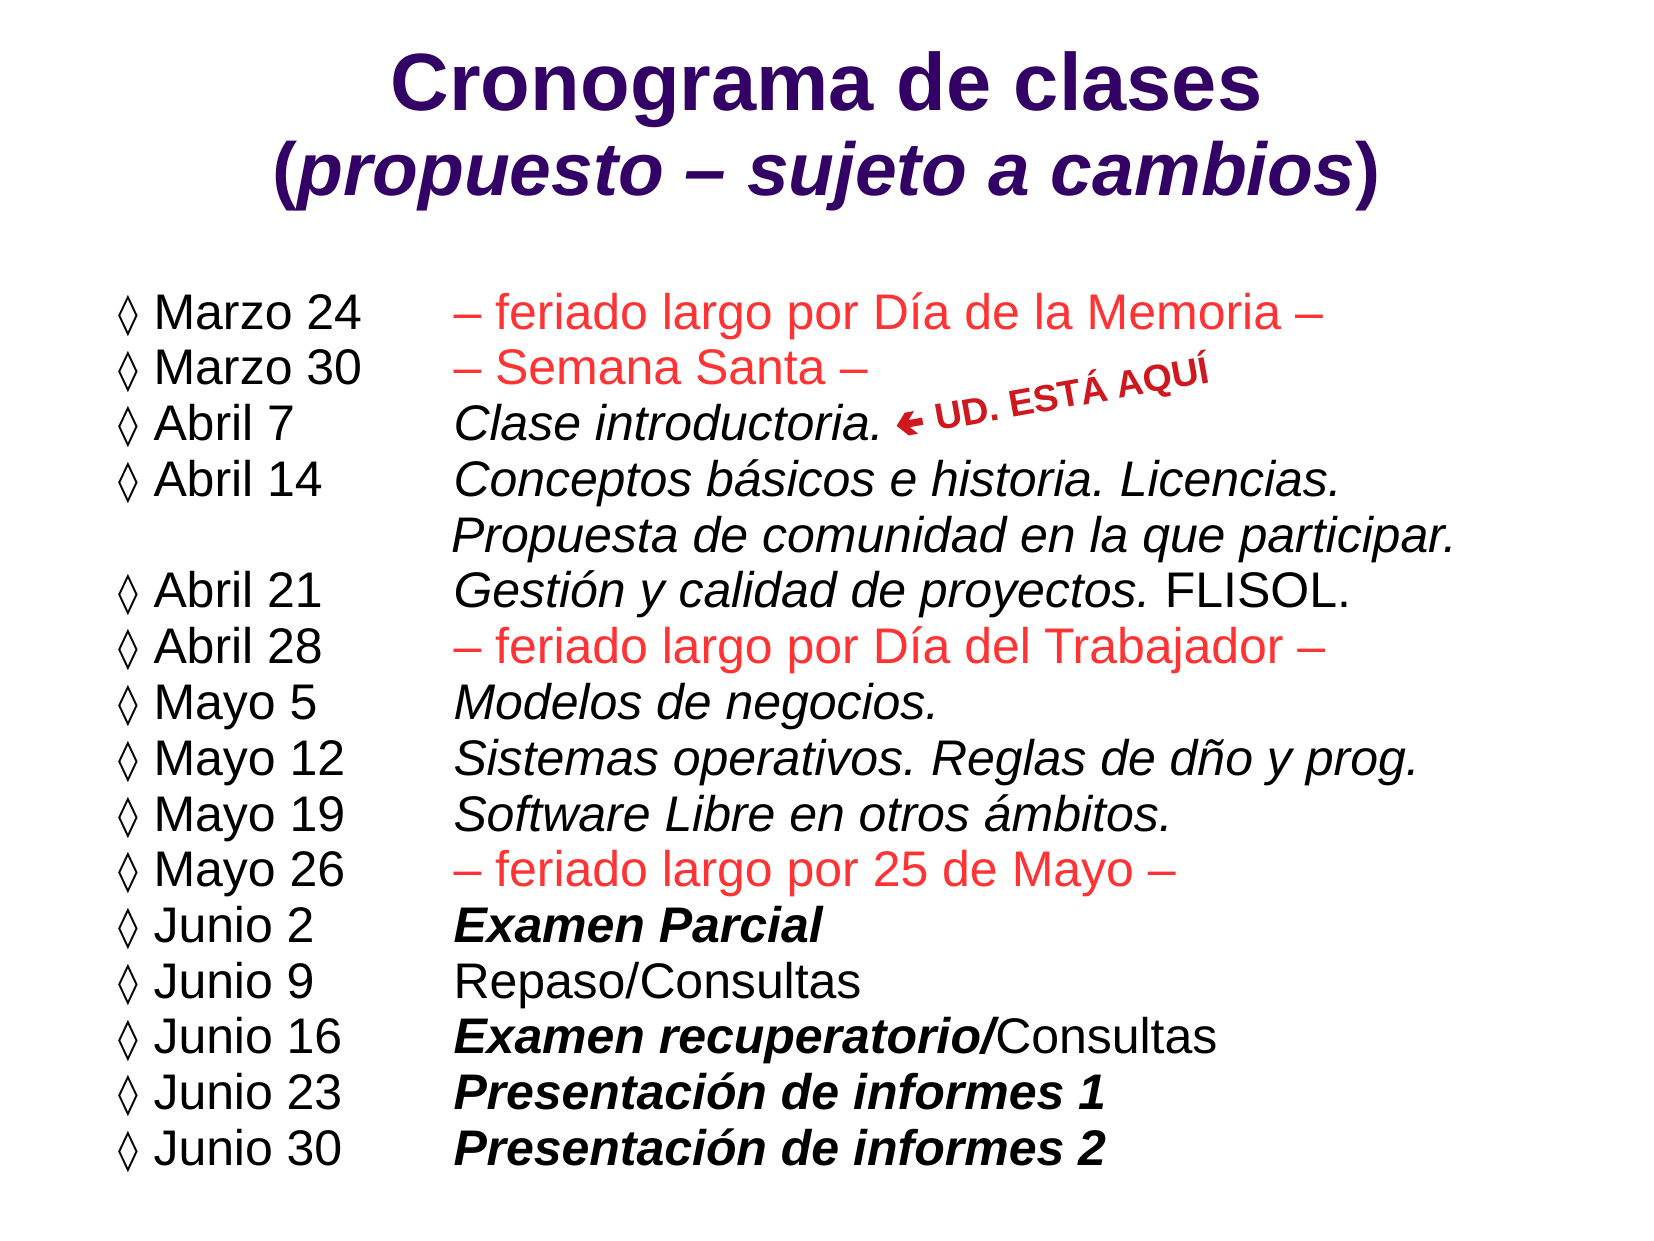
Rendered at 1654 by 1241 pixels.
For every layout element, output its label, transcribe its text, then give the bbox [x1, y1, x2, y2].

subtitle Marzo 24 – feriado largo por Día de la Memoria – Marzo 30 – Semana Santa – Abril 7 Clase introductoria. Abril 14 Conceptos básicos e historia. Licencias. Propuesta de comunidad en la que participar. Abril 21 Gestión y calidad de proyectos. FLISOL. Abril 28 – feriado largo por Día del Trabajador – Mayo 5 Modelos de negocios. Mayo 12 Sistemas operativos. Reglas de dño y prog. Mayo 19 Software Libre en otros ámbitos. Mayo 26 – feriado largo por 25 de Mayo – Junio 2 Examen Parcial Junio 9 Repaso/Consultas Junio 16 Examen recuperatorio/Consultas Junio 23 Presentación de informes 1 Junio 30 Presentación de informes 2 [82, 220, 1571, 1179]
title Cronograma de clases (propuesto – sujeto a cambios) [82, 37, 1571, 212]
text_box 🢀 UD. ESTÁ AQUÍ [874, 330, 1239, 451]
